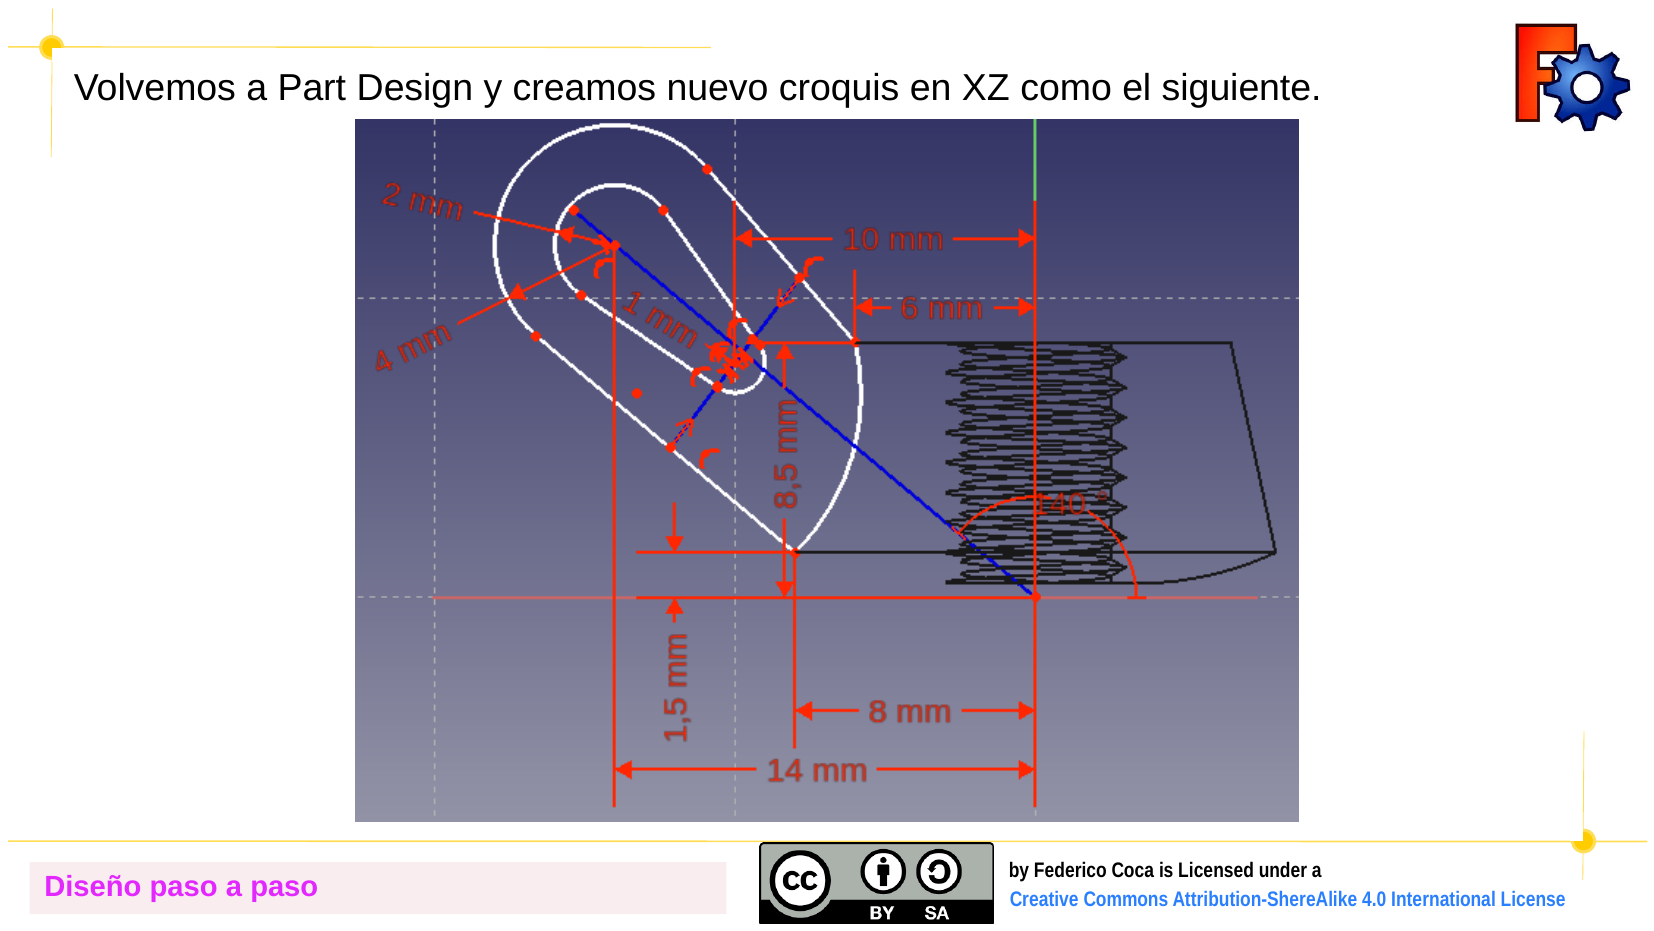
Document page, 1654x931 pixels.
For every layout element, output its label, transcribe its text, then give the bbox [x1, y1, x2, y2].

text_box Diseño paso a paso [29, 862, 727, 915]
picture [1509, 13, 1638, 142]
text_box Volvemos a Part Design y creamos nuevo croquis en XZ como el siguiente. [59, 59, 1489, 158]
picture [355, 119, 1299, 822]
